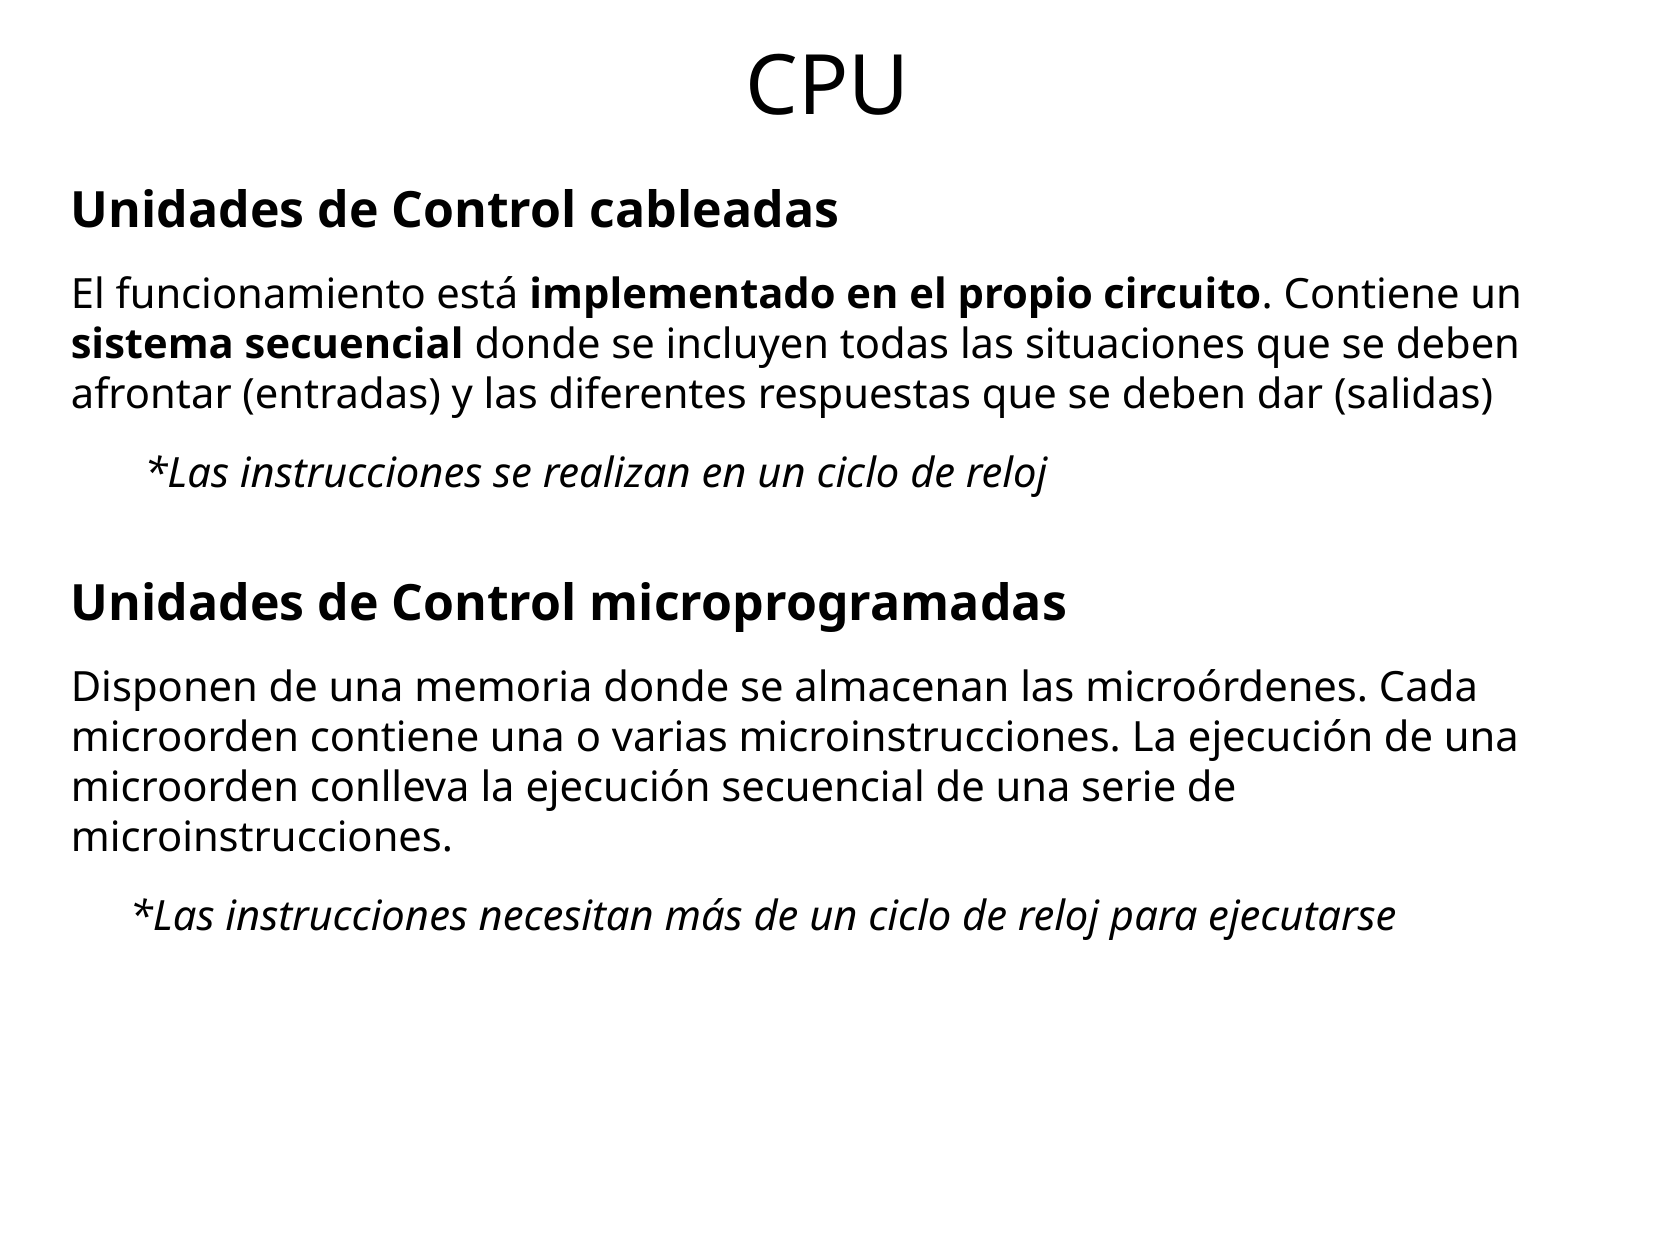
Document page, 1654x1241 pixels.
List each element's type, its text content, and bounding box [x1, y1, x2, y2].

title CPU [83, 0, 1572, 162]
subtitle Unidades de Control cableadas El funcionamiento está implementado en el propio circuito. Contiene un sistema secuencial donde se incluyen todas las situaciones que se deben afrontar (entradas) y las diferentes respuestas que se deben dar (salidas) *Las instrucciones se realizan en un ciclo de reloj Unidades de Control microprogramadas Disponen de una memoria donde se almacenan las microórdenes. Cada microorden contiene una o varias microinstrucciones. La ejecución de una microorden conlleva la ejecución secuencial de una serie de microinstrucciones. *Las instrucciones necesitan más de un ciclo de reloj para ejecutarse [70, 177, 1619, 1241]
